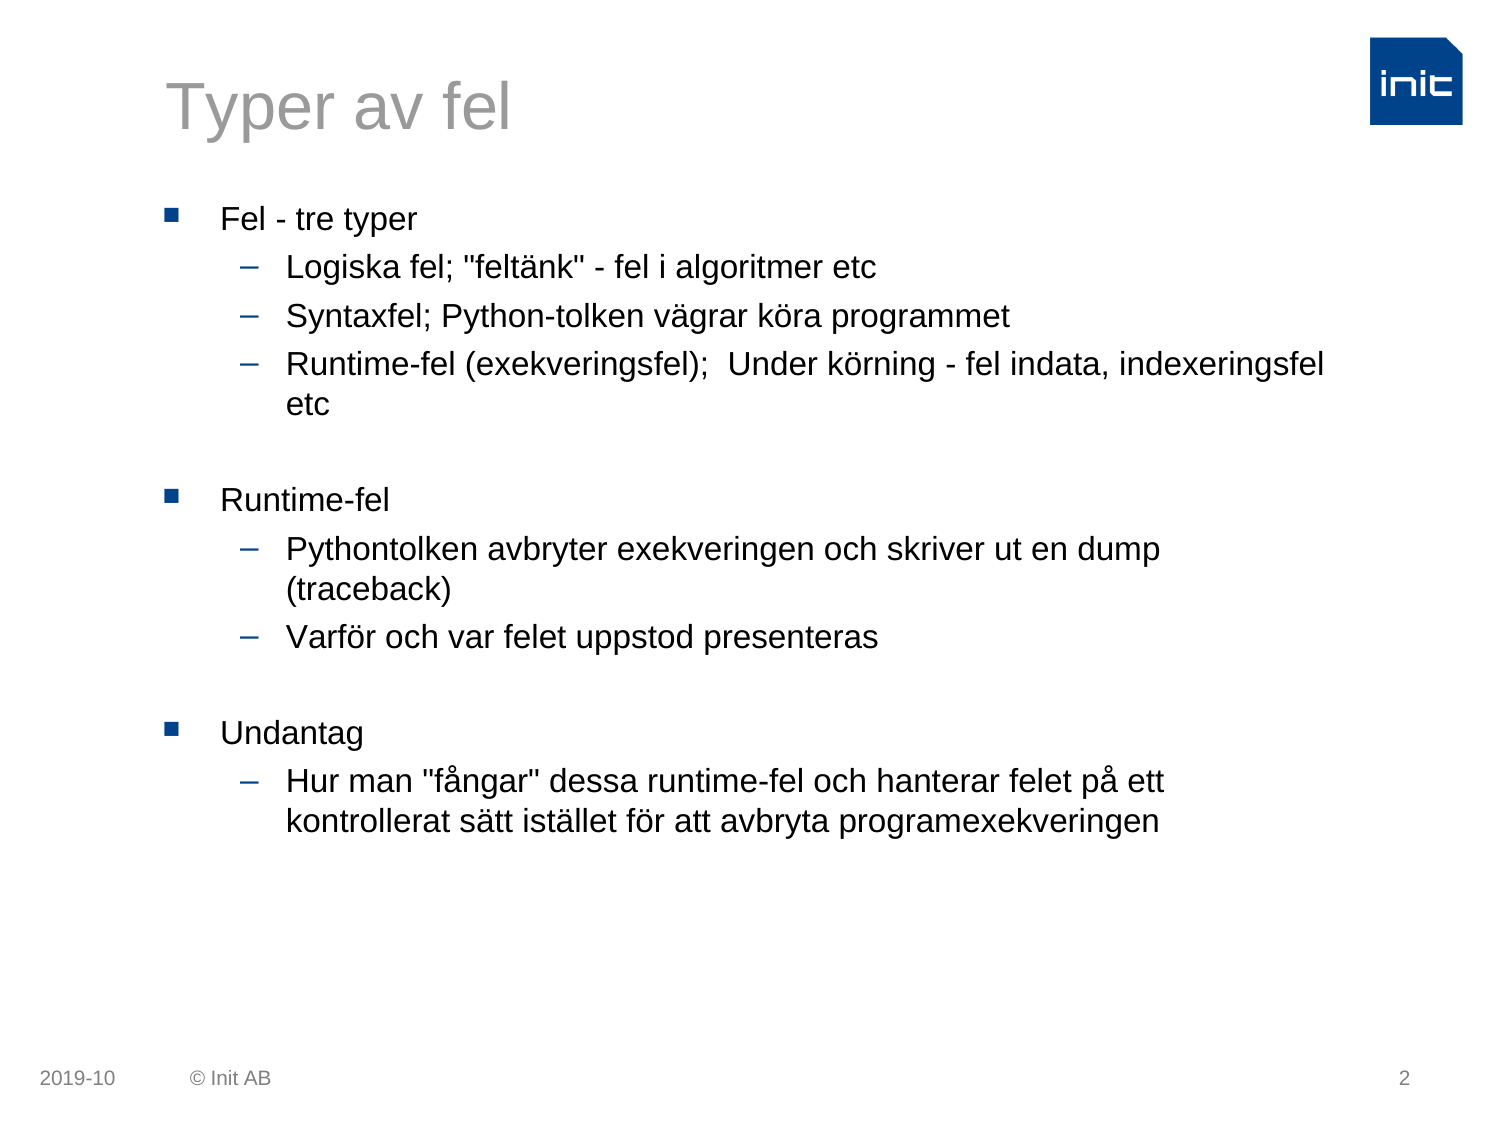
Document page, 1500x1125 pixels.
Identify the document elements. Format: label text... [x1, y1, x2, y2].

text_box 2019-10 [24, 1037, 151, 1098]
picture [1370, 37, 1463, 125]
text_box <nummer> [1350, 1037, 1426, 1098]
text_box Typer av fel [150, 0, 1351, 151]
text_box Fel - tre typer Logiska fel; "feltänk" - fel i algoritmer etc Syntaxfel; Python-tolken vägrar köra programmet Runtime-fel (exekveringsfel); Under körning - fel indata, indexeringsfel etc Runtime-fel Pythontolken avbryter exekveringen och skriver ut en dump (traceback) Varför och var felet uppstod presenteras Undantag Hur man "fångar" dessa runtime-fel och hanterar felet på ett kontrollerat sätt istället för att avbryta programexekveringen [150, 189, 1351, 963]
text_box © Init AB [174, 1037, 1326, 1098]
